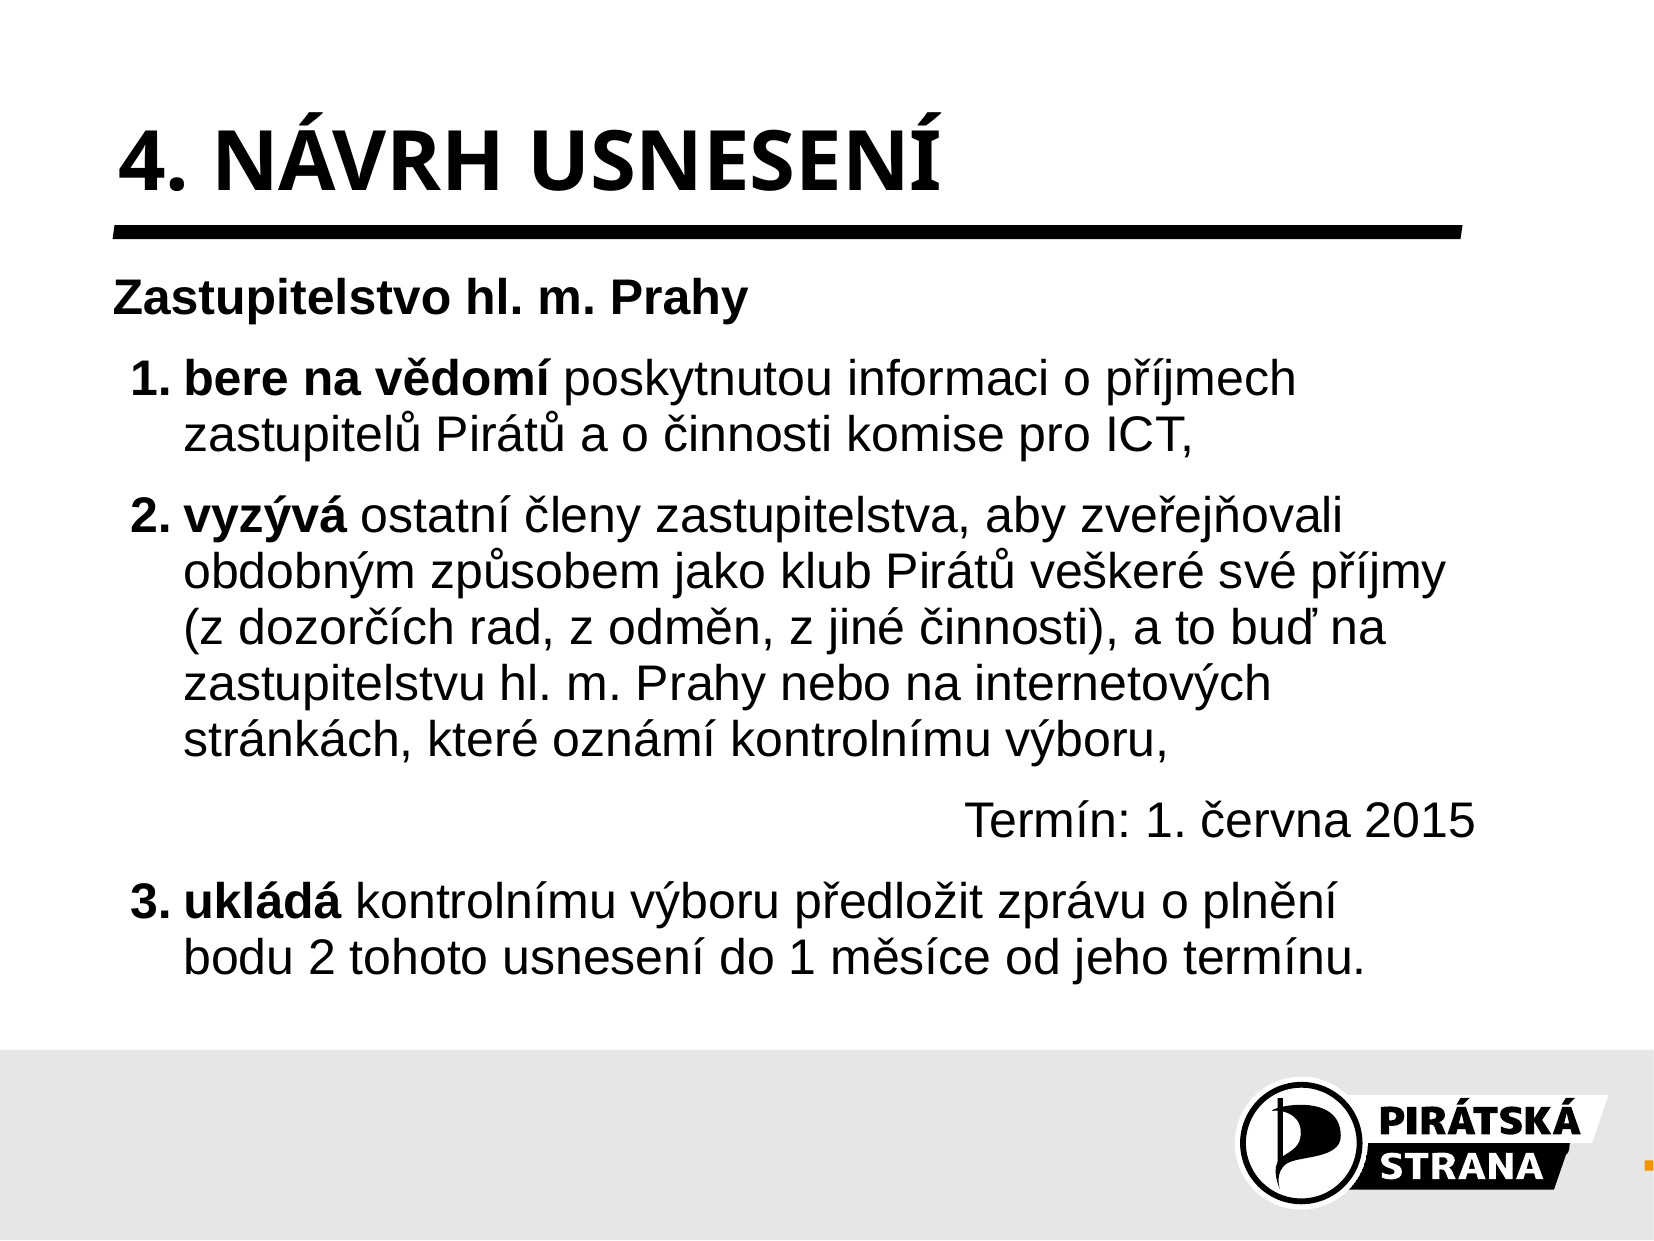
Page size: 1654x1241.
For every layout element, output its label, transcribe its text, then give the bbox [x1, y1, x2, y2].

title 4. NÁVRH USNESENÍ [118, 8, 1576, 216]
list Zastupitelstvo hl. m. Prahy bere na vědomí poskytnutou informaci o příjmech zastupitelů Pirátů a o činnosti komise pro ICT, vyzývá ostatní členy zastupitelstva, aby zveřejňovali obdobným způsobem jako klub Pirátů veškeré své příjmy (z dozorčích rad, z odměn, z jiné činnosti), a to buď na zastupitelstvu hl. m. Prahy nebo na internetových stránkách, které oznámí kontrolnímu výboru, Termín: 1. června 2015 ukládá kontrolnímu výboru předložit zprávu o plnění bodu 2 tohoto usnesení do 1 měsíce od jeho termínu. [112, 268, 1477, 992]
